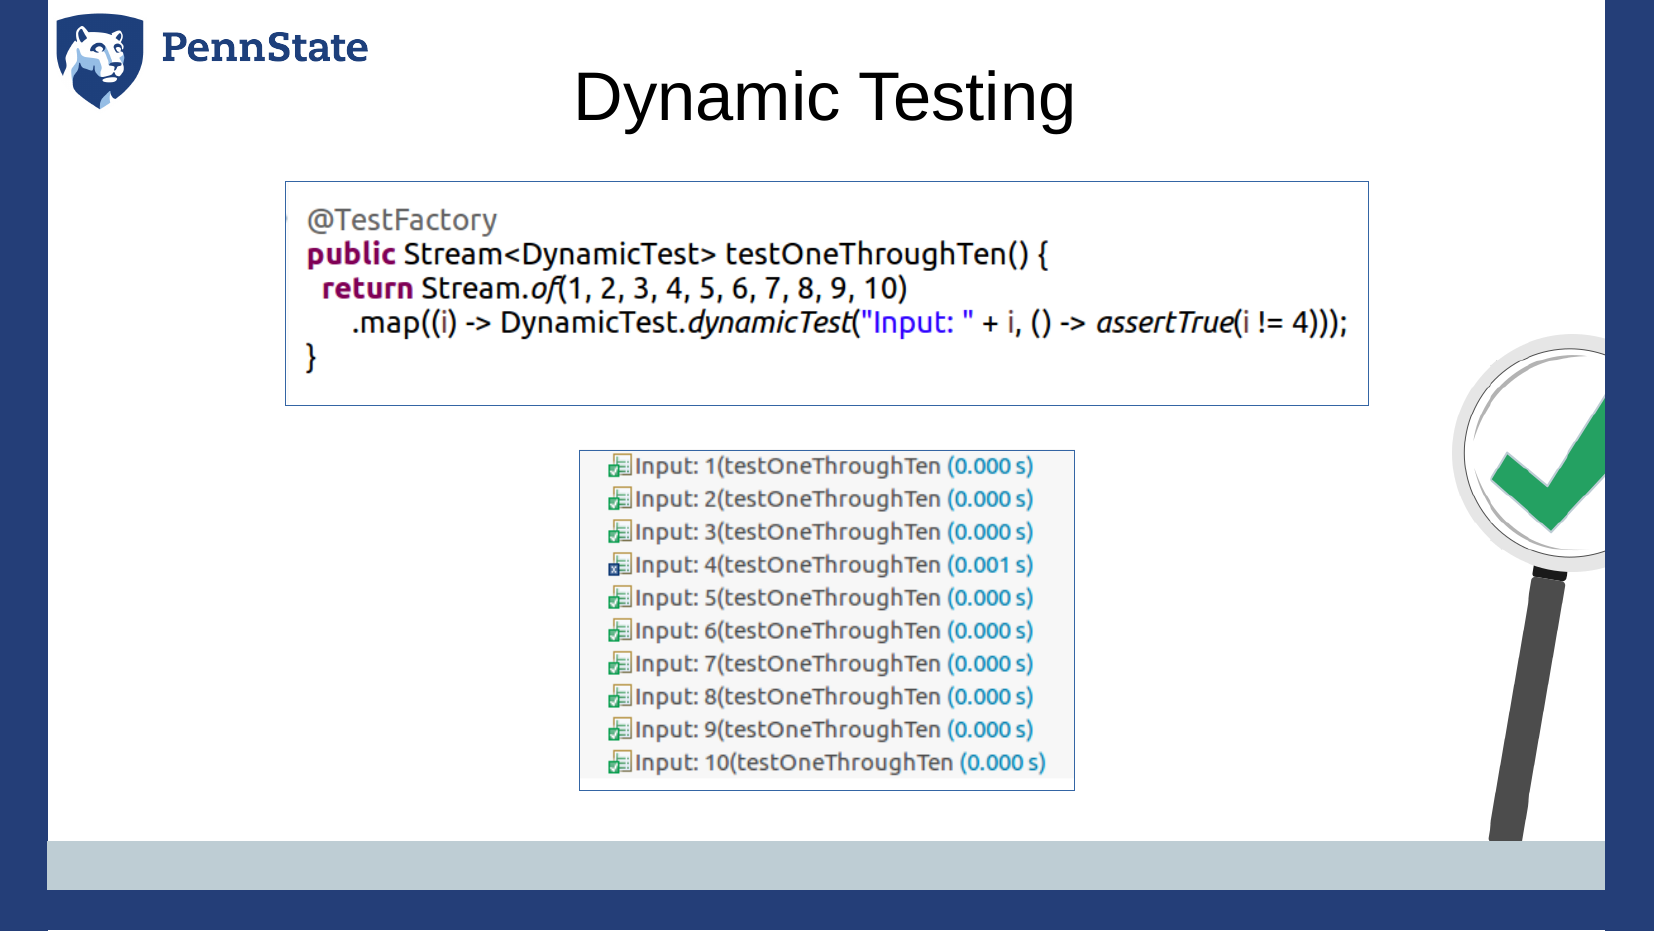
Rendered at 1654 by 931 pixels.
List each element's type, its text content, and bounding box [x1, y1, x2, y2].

title Dynamic Testing [60, 19, 1591, 175]
picture [48, 0, 411, 152]
picture [285, 181, 1369, 406]
picture [579, 449, 1075, 791]
picture [1452, 334, 1605, 841]
